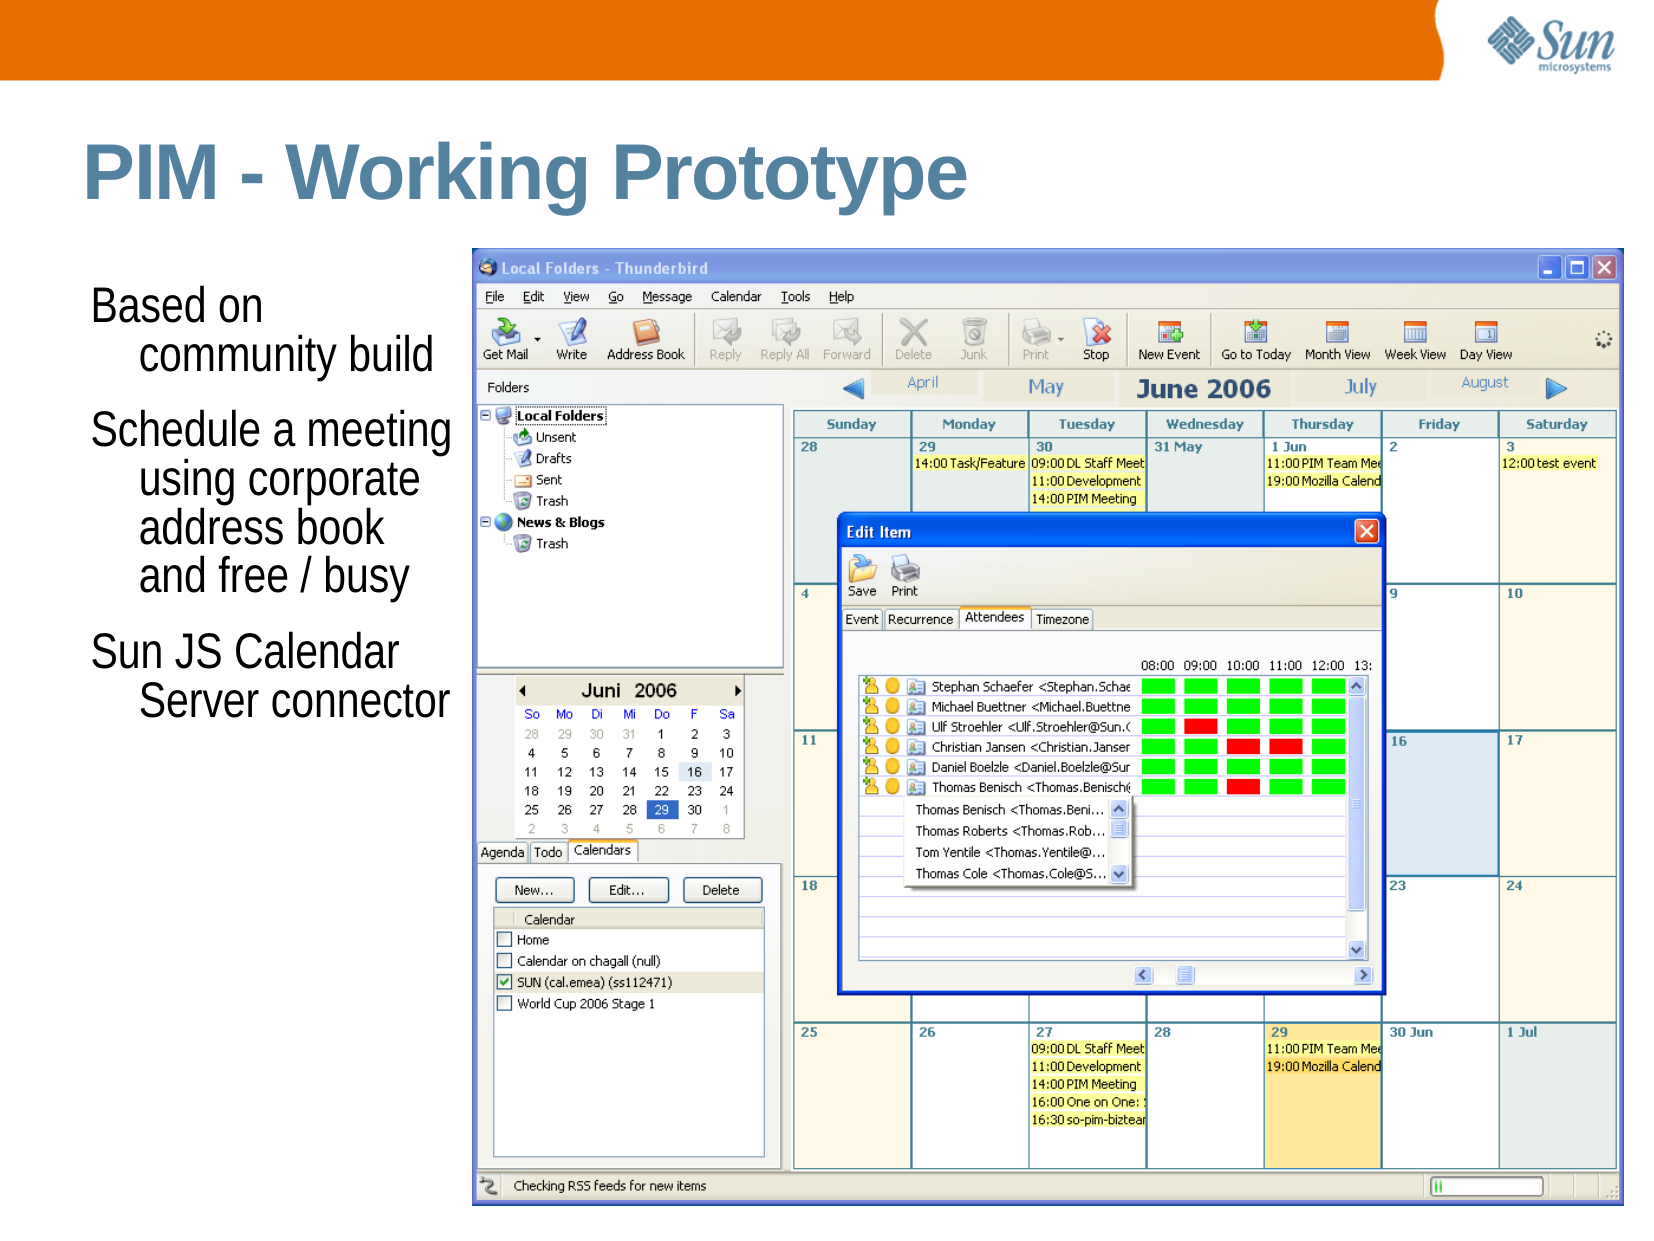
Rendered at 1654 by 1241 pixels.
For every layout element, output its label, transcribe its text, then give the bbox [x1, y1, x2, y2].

title PIM - Working Prototype [82, 135, 1585, 251]
picture [472, 248, 1624, 1206]
list Based on community build Schedule a meeting using corporate address book and free / busy Sun JS Calendar Server connector [71, 283, 455, 1187]
picture [0, 0, 1654, 83]
